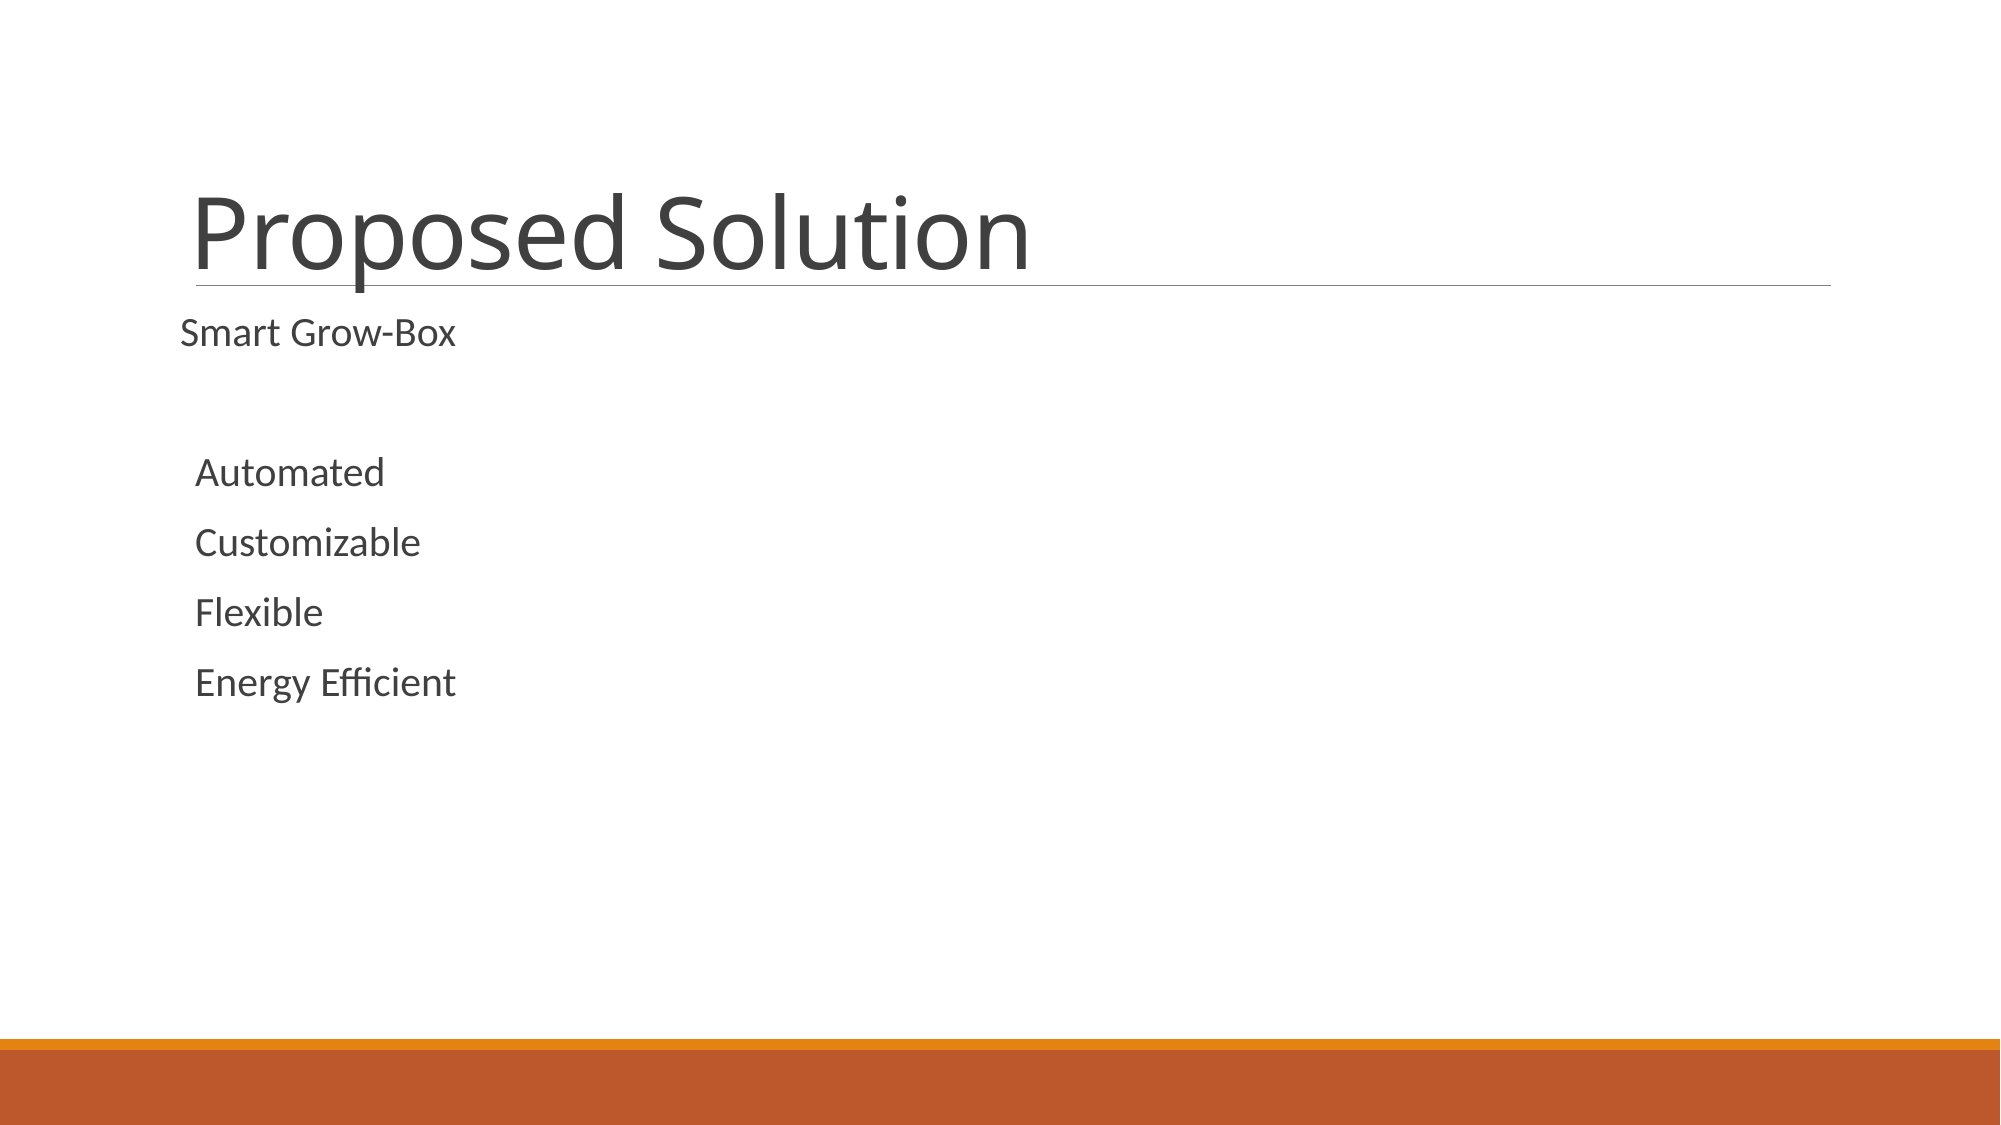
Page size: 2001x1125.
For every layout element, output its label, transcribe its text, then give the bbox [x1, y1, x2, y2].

title Proposed Solution [174, 140, 1633, 298]
list Smart Grow-Box Automated Customizable Flexible Energy Efficient [180, 302, 1831, 963]
